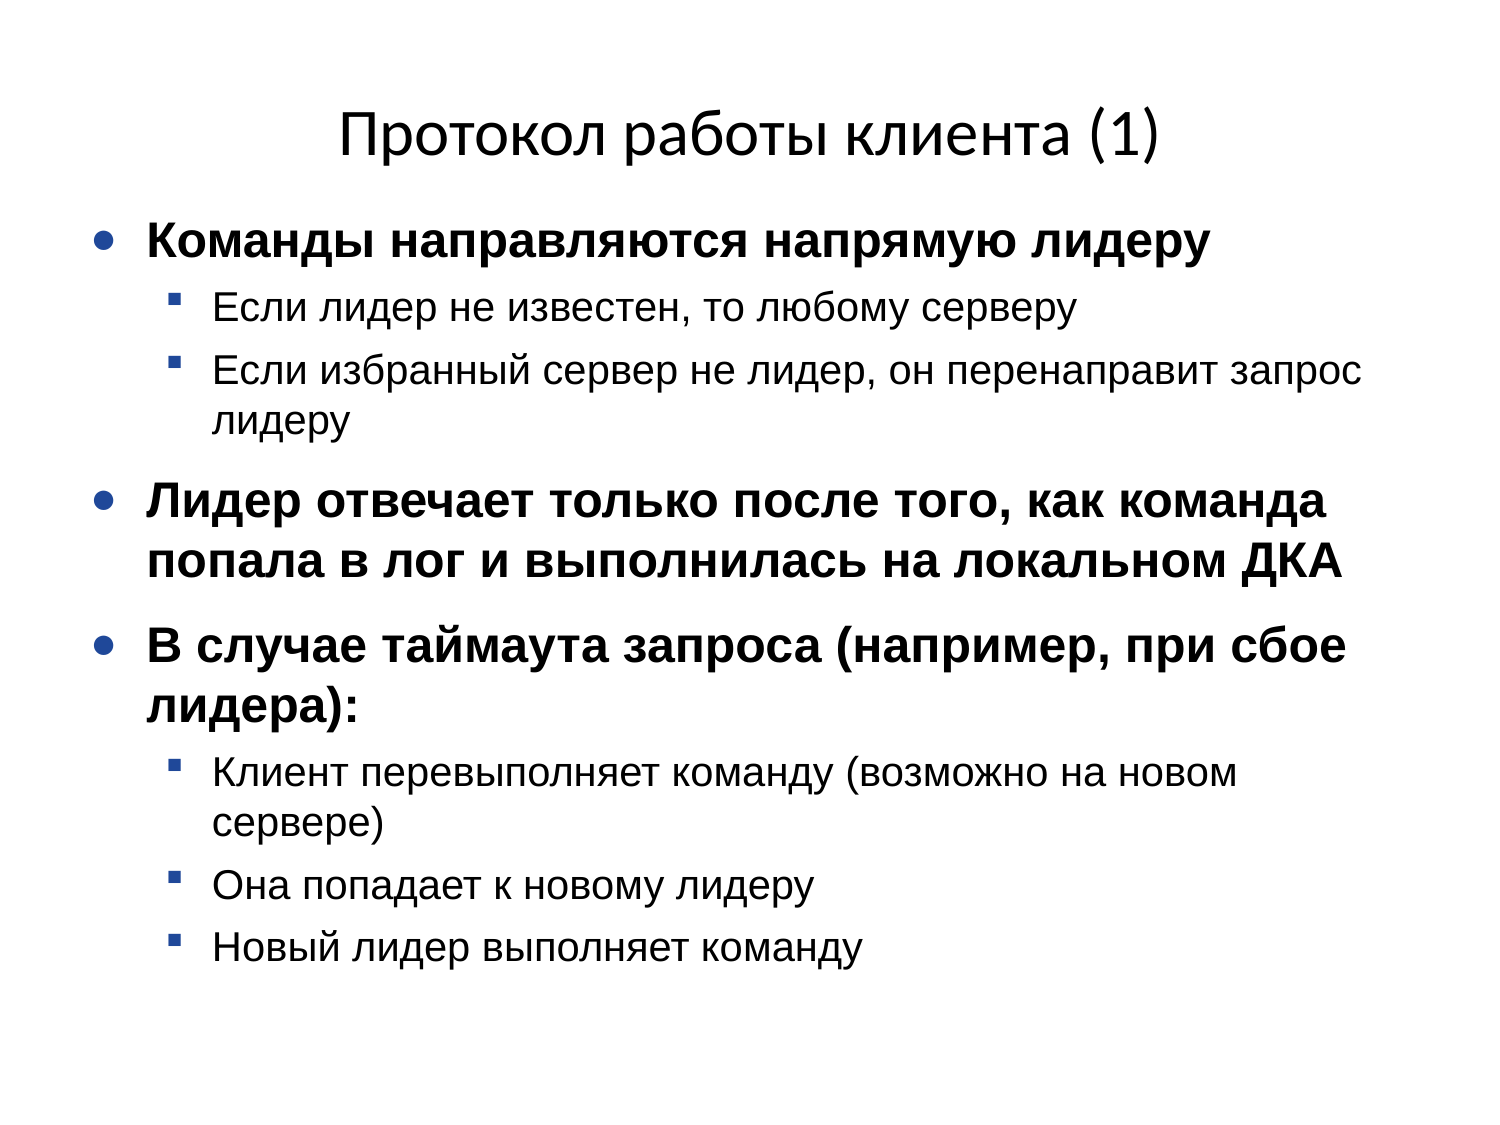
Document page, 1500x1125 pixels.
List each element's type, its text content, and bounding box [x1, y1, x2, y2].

list Команды направляются напрямую лидеру Если лидер не известен, то любому серверу Если избранный сервер не лидер, он перенаправит запрос лидеру Лидер отвечает только после того, как команда попала в лог и выполнилась на локальном ДКА В случае таймаута запроса (например, при сбое лидера): Клиент перевыполняет команду (возможно на новом сервере) Она попадает к новому лидеру Новый лидер выполняет команду [75, 233, 1425, 1005]
title Протокол работы клиента (1) [75, 45, 1426, 233]
